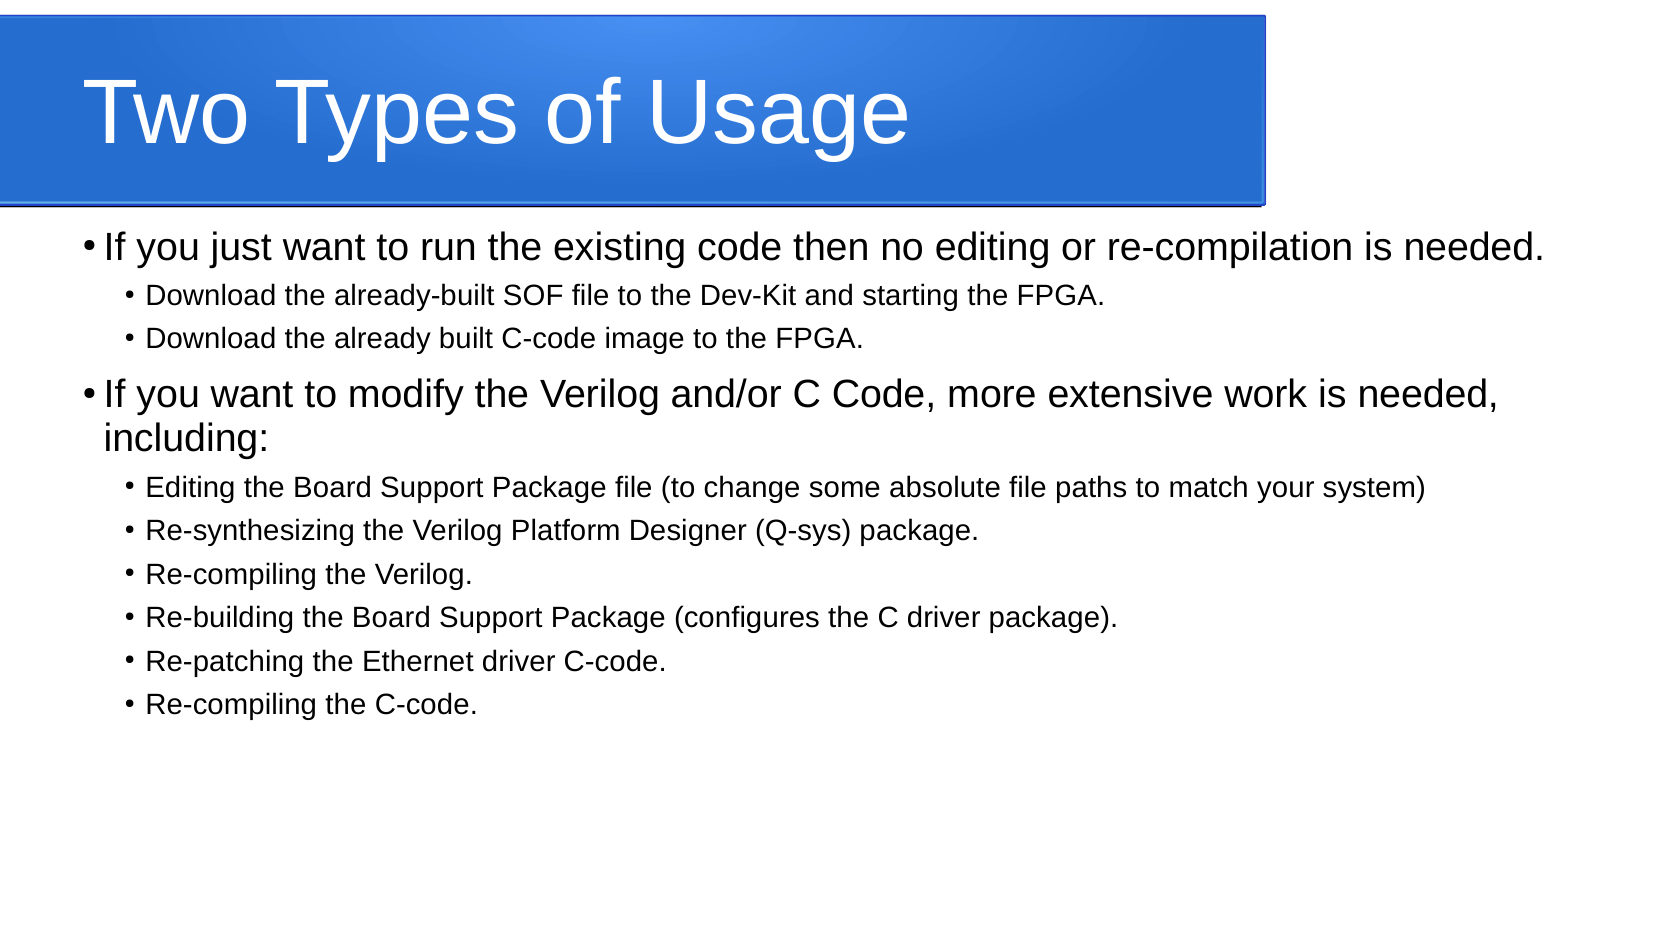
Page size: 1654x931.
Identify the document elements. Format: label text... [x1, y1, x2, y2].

picture [0, 13, 1269, 211]
list If you just want to run the existing code then no editing or re-compilation is needed. Download the already-built SOF file to the Dev-Kit and starting the FPGA. Download the already built C-code image to the FPGA. If you want to modify the Verilog and/or C Code, more extensive work is needed, including: Editing the Board Support Package file (to change some absolute file paths to match your system) Re-synthesizing the Verilog Platform Designer (Q-sys) package. Re-compiling the Verilog. Re-building the Board Support Package (configures the C driver package). Re-patching the Ethernet driver C-code. Re-compiling the C-code. [82, 224, 1571, 764]
title Two Types of Usage [82, 35, 1235, 189]
